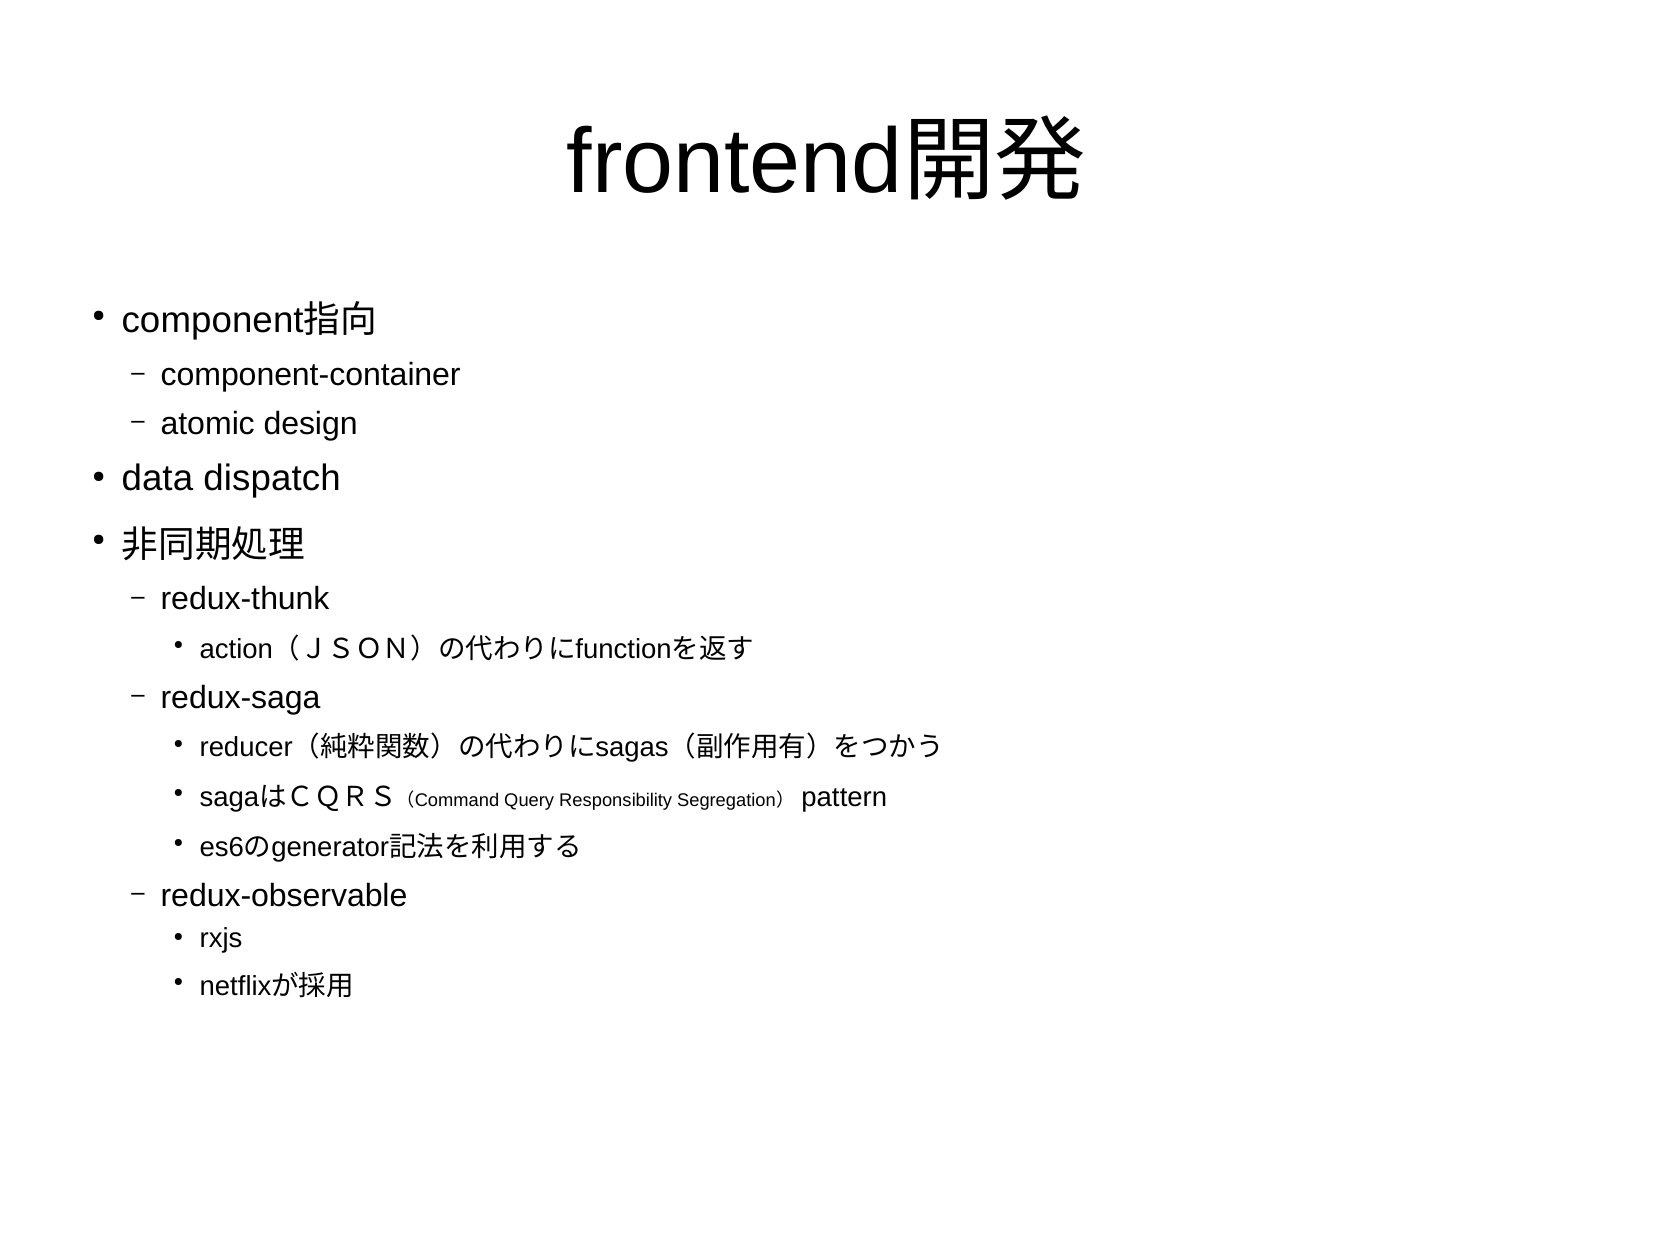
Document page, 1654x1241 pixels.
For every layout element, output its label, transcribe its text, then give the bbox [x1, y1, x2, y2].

title frontend開発 [82, 49, 1571, 257]
list component指向 component-container atomic design data dispatch 非同期処理 redux-thunk action（ＪＳＯＮ）の代わりにfunctionを返す redux-saga reducer（純粋関数）の代わりにsagas（副作用有）をつかう sagaはＣＱＲＳ（Command Query Responsibility Segregation） pattern es6のgenerator記法を利用する redux-observable rxjs netflixが採用 [82, 290, 1571, 1010]
